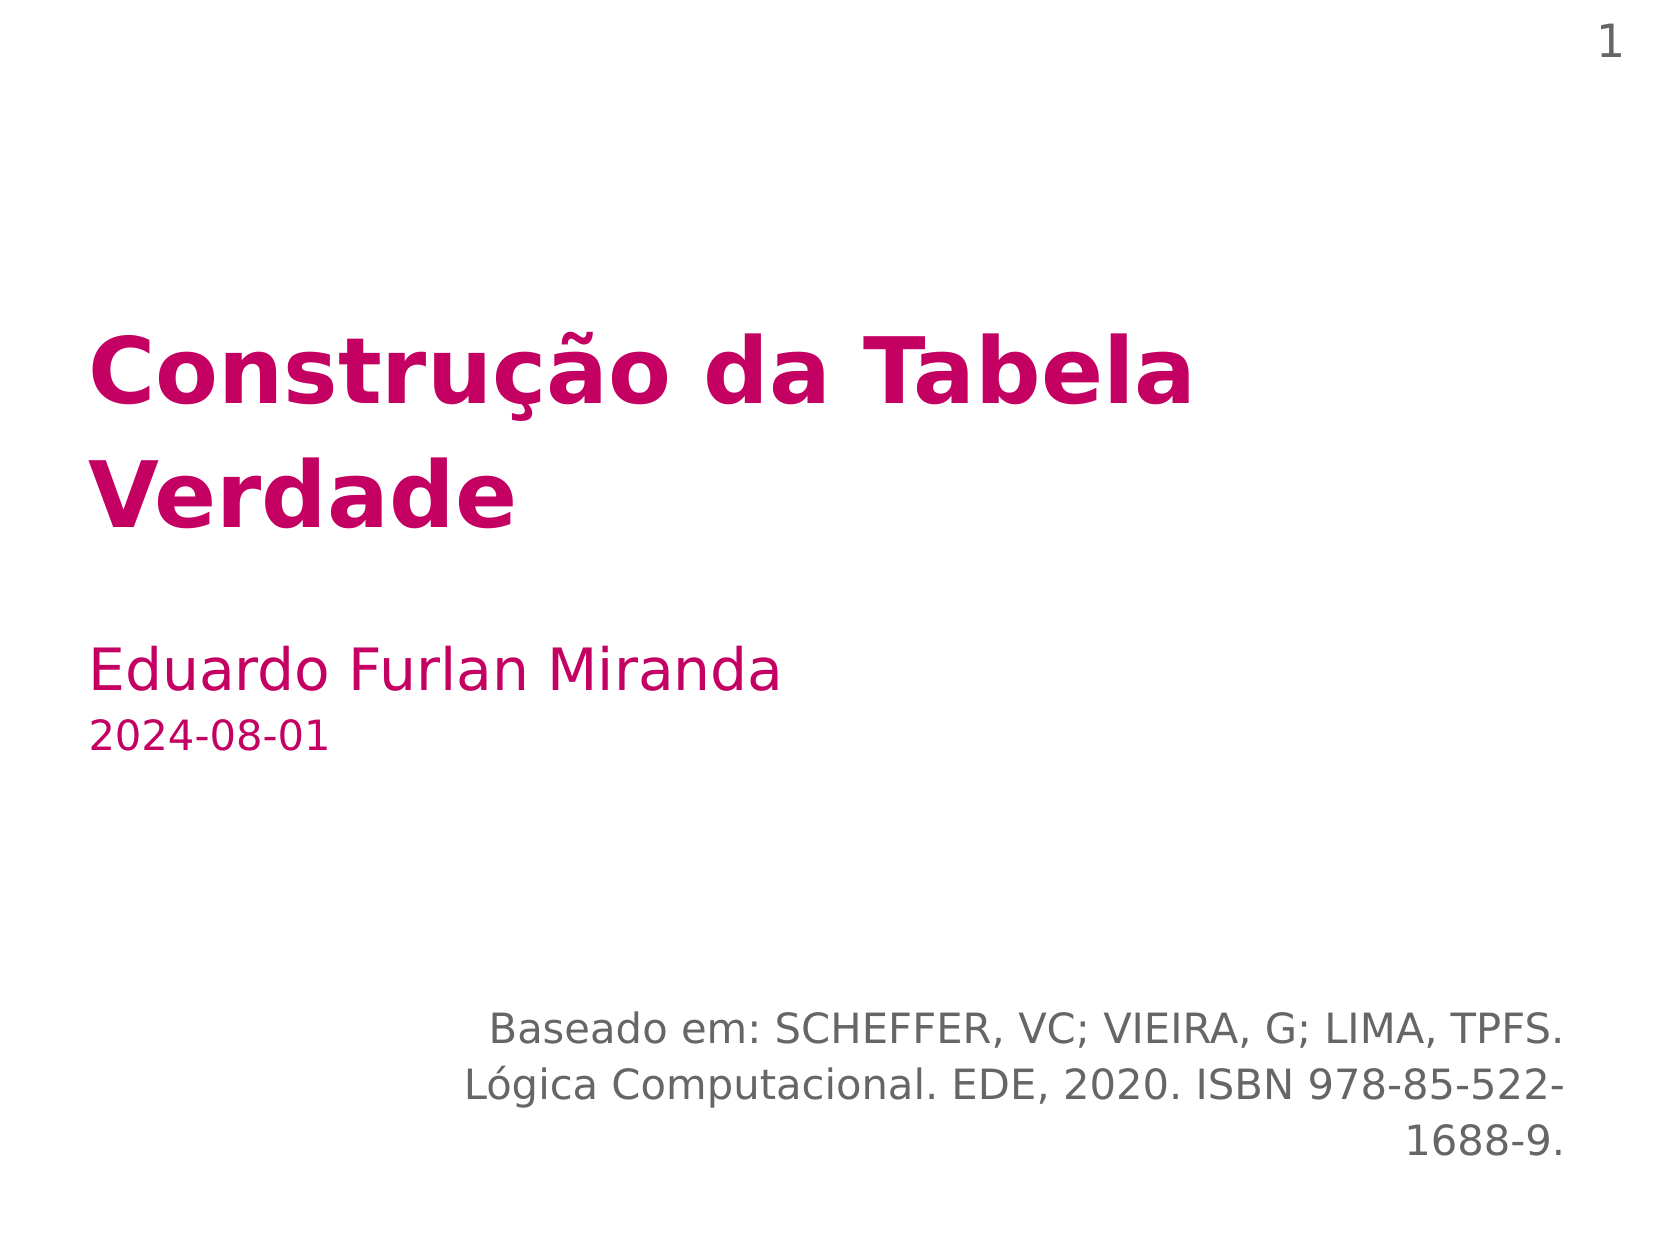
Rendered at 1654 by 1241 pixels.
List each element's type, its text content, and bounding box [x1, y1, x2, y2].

list Baseado em: SCHEFFER, VC; VIEIRA, G; LIMA, TPFS. Lógica Computacional. EDE, 2020. ISBN 978-85-522-1688-9. [383, 998, 1565, 1211]
title Construção da Tabela Verdade Eduardo Furlan Miranda 2024-08-01 [88, 29, 1565, 1034]
